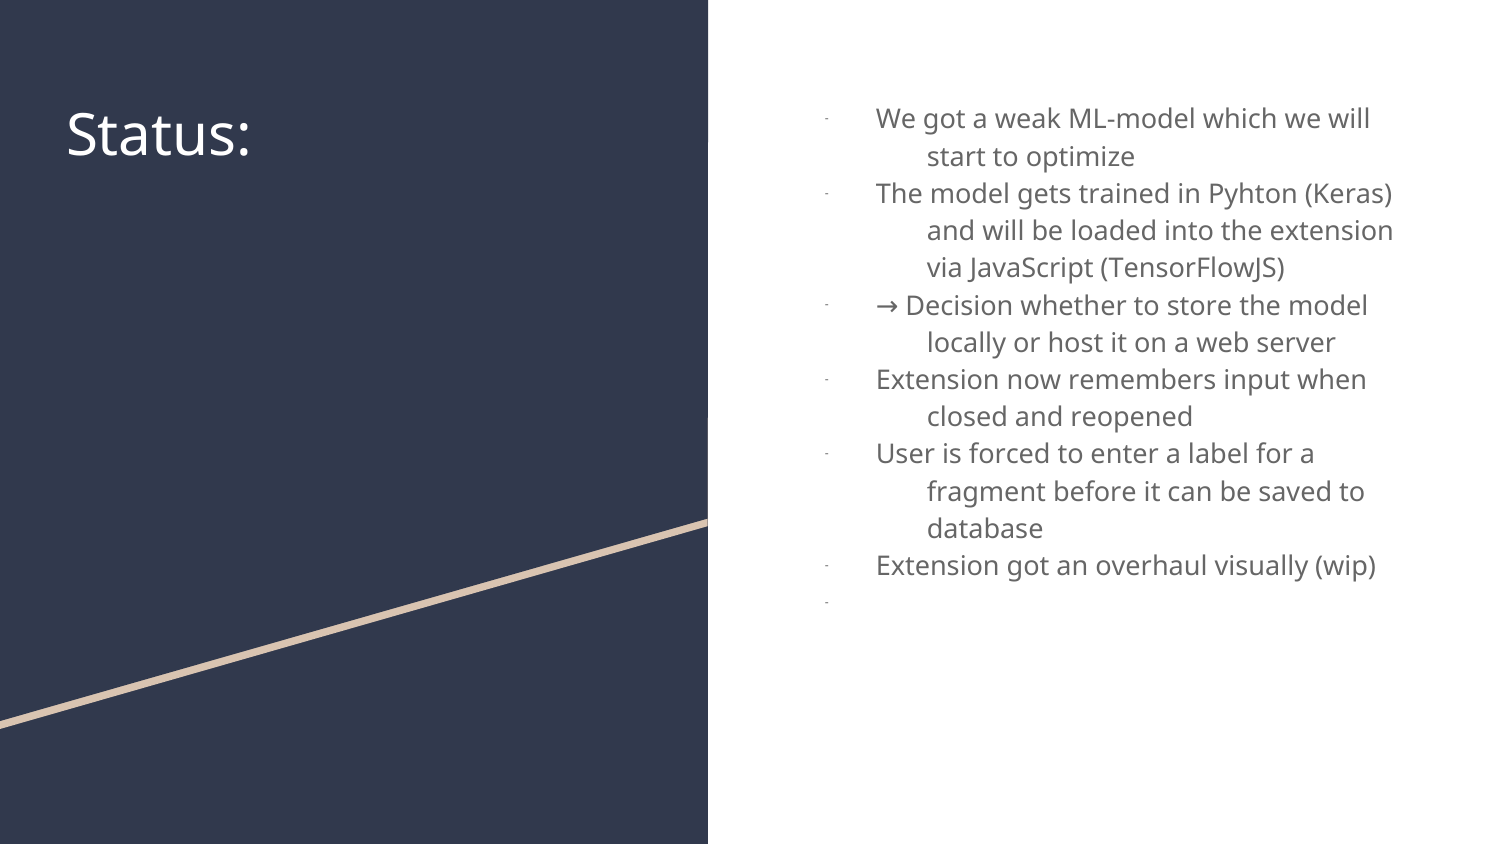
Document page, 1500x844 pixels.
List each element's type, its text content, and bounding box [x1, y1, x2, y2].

title Status: [51, 82, 660, 494]
list We got a weak ML-model which we will start to optimize The model gets trained in Pyhton (Keras) and will be loaded into the extension via JavaScript (TensorFlowJS) → Decision whether to store the model locally or host it on a web server Extension now remembers input when closed and reopened User is forced to enter a label for a fragment before it can be saved to database Extension got an overhaul visually (wip) [761, 82, 1446, 755]
